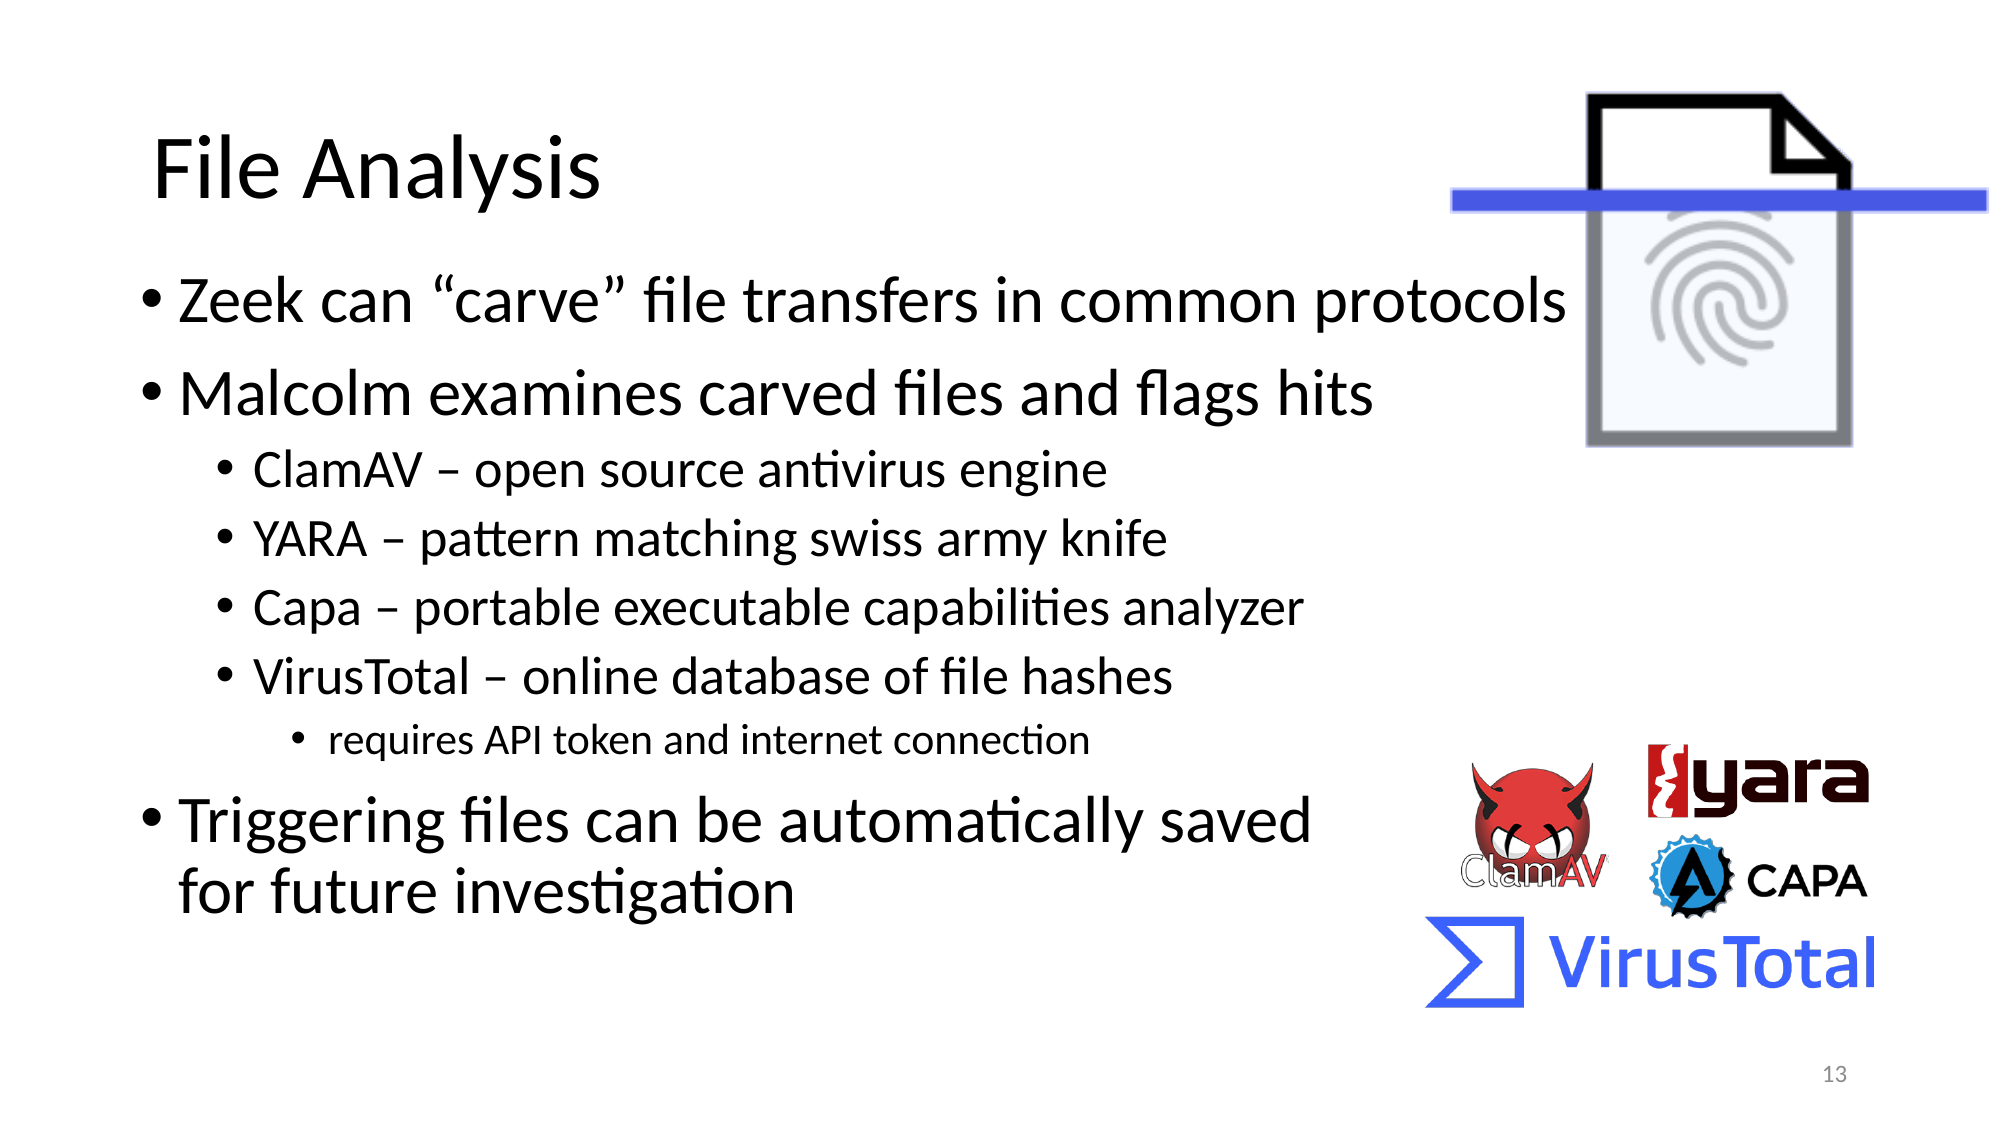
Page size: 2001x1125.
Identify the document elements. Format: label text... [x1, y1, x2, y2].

list Zeek can “carve” file transfers in common protocols Malcolm examines carved files and flags hits ClamAV – open source antivirus engine YARA – pattern matching swiss army knife Capa – portable executable capabilities analyzer VirusTotal – online database of file hashes requires API token and internet connection Triggering files can be automatically saved for future investigation [125, 257, 1663, 1043]
picture [1424, 739, 1874, 1073]
picture [1646, 742, 1872, 818]
title File Analysis [137, 59, 1428, 257]
slide_number <number> [1412, 1042, 1863, 1103]
picture [1428, 59, 2000, 477]
